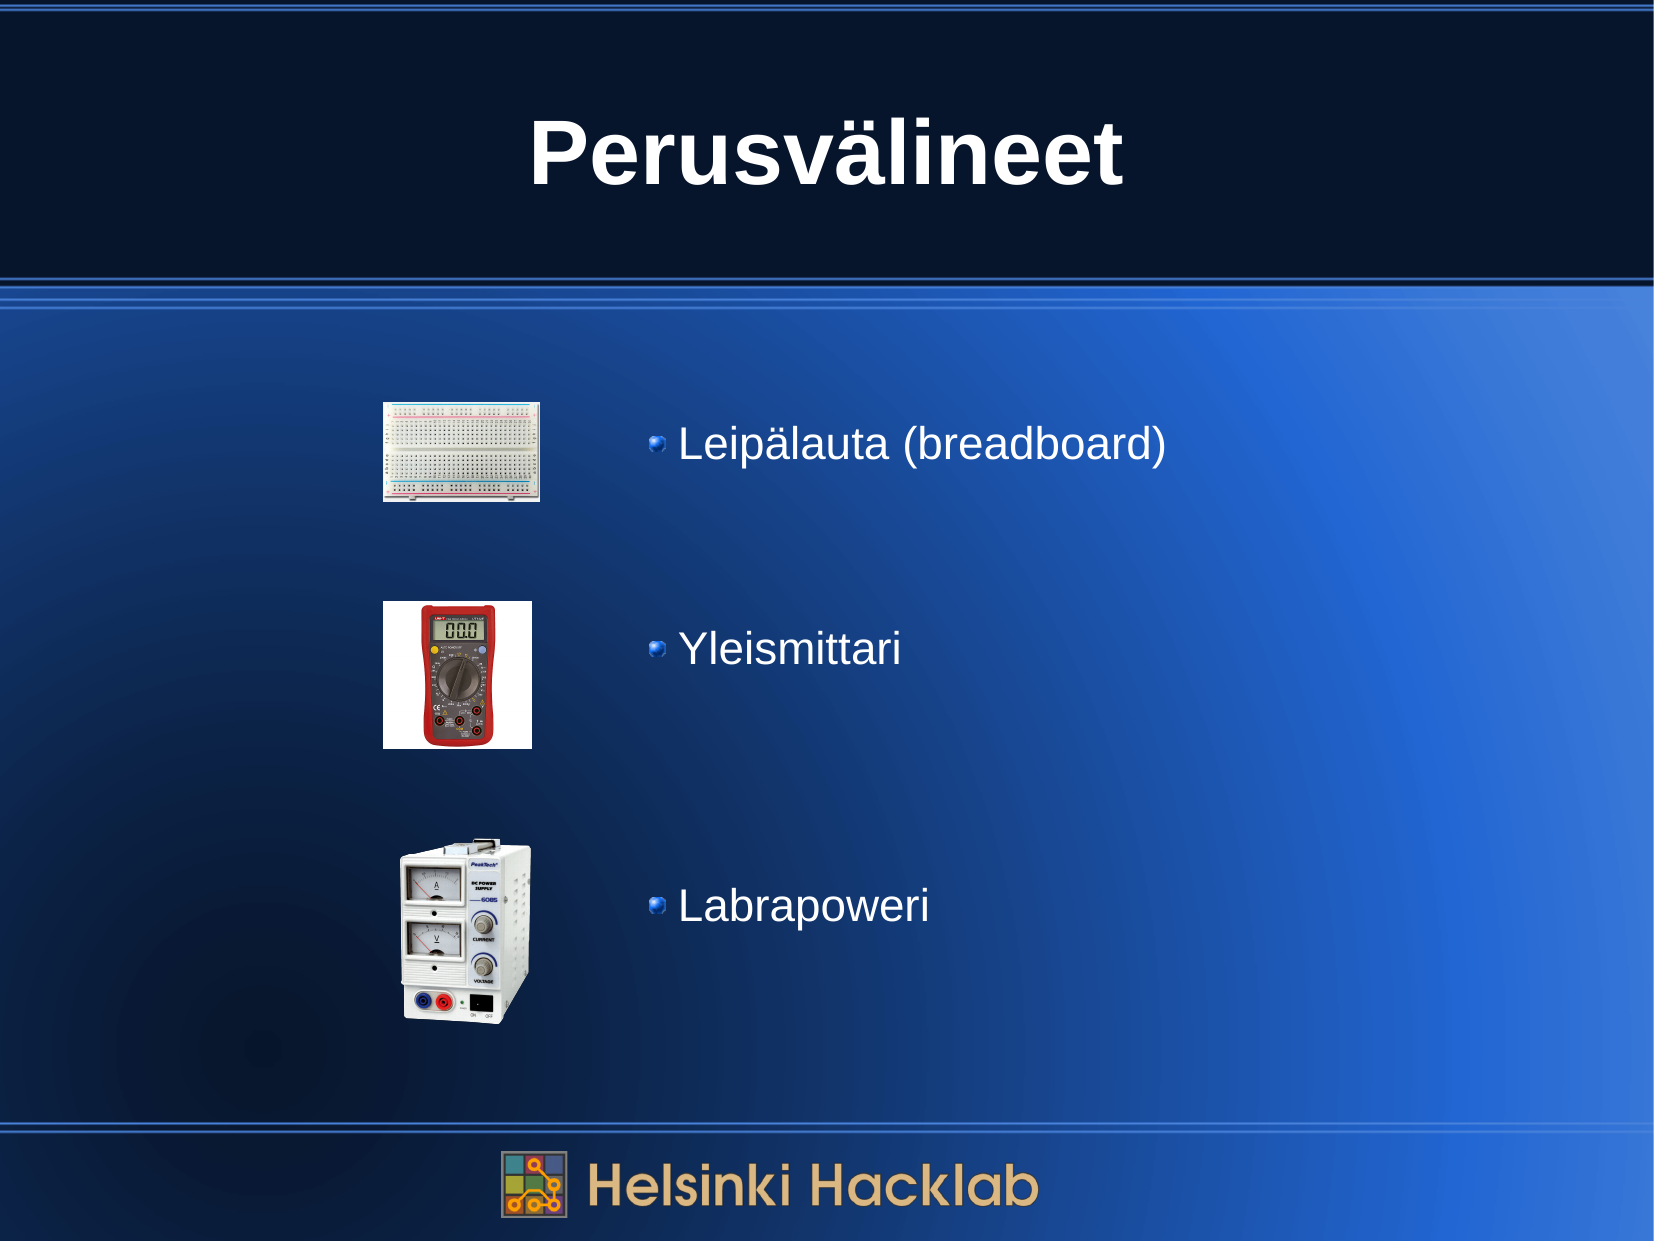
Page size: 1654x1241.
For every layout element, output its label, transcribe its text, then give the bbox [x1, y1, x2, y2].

text_box Leipälauta (breadboard) Yleismittari Labrapoweri [649, 418, 1329, 1034]
title Perusvälineet [82, 49, 1571, 257]
picture [0, 0, 1654, 1241]
